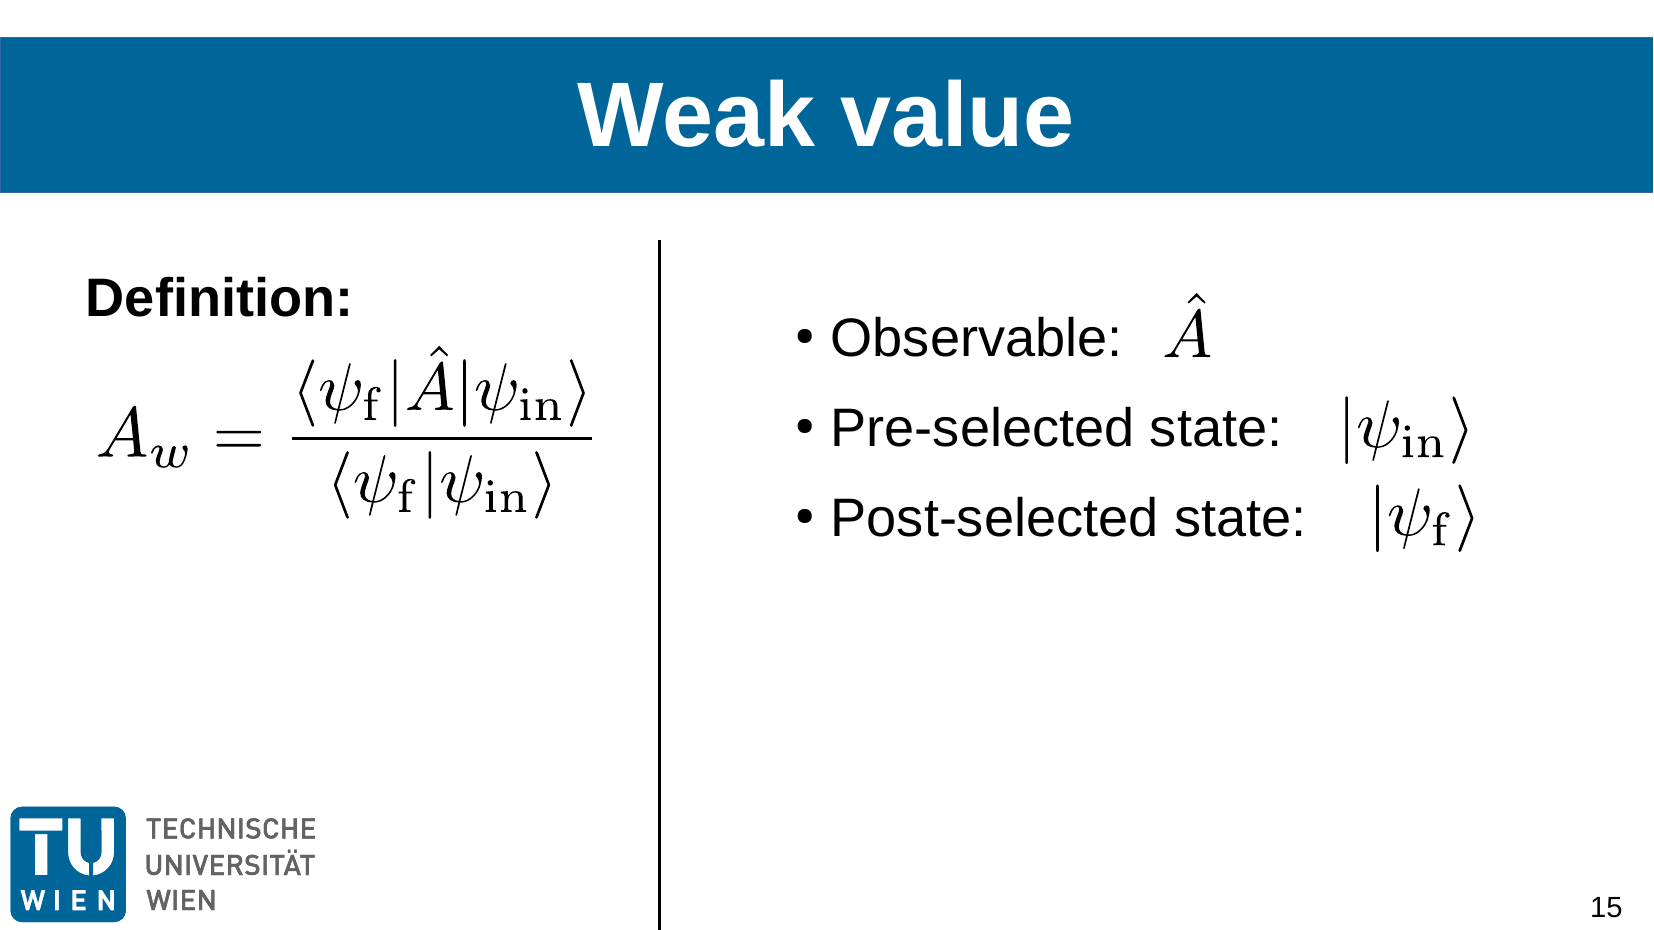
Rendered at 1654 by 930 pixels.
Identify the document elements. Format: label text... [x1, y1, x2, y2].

picture [195, 334, 606, 530]
picture [1319, 384, 1485, 566]
title Weak value [0, 37, 1653, 193]
picture [96, 361, 189, 489]
list Observable: Pre-selected state: Post-selected state: [795, 217, 1571, 757]
picture [1155, 270, 1231, 382]
list Definition: [85, 267, 406, 346]
